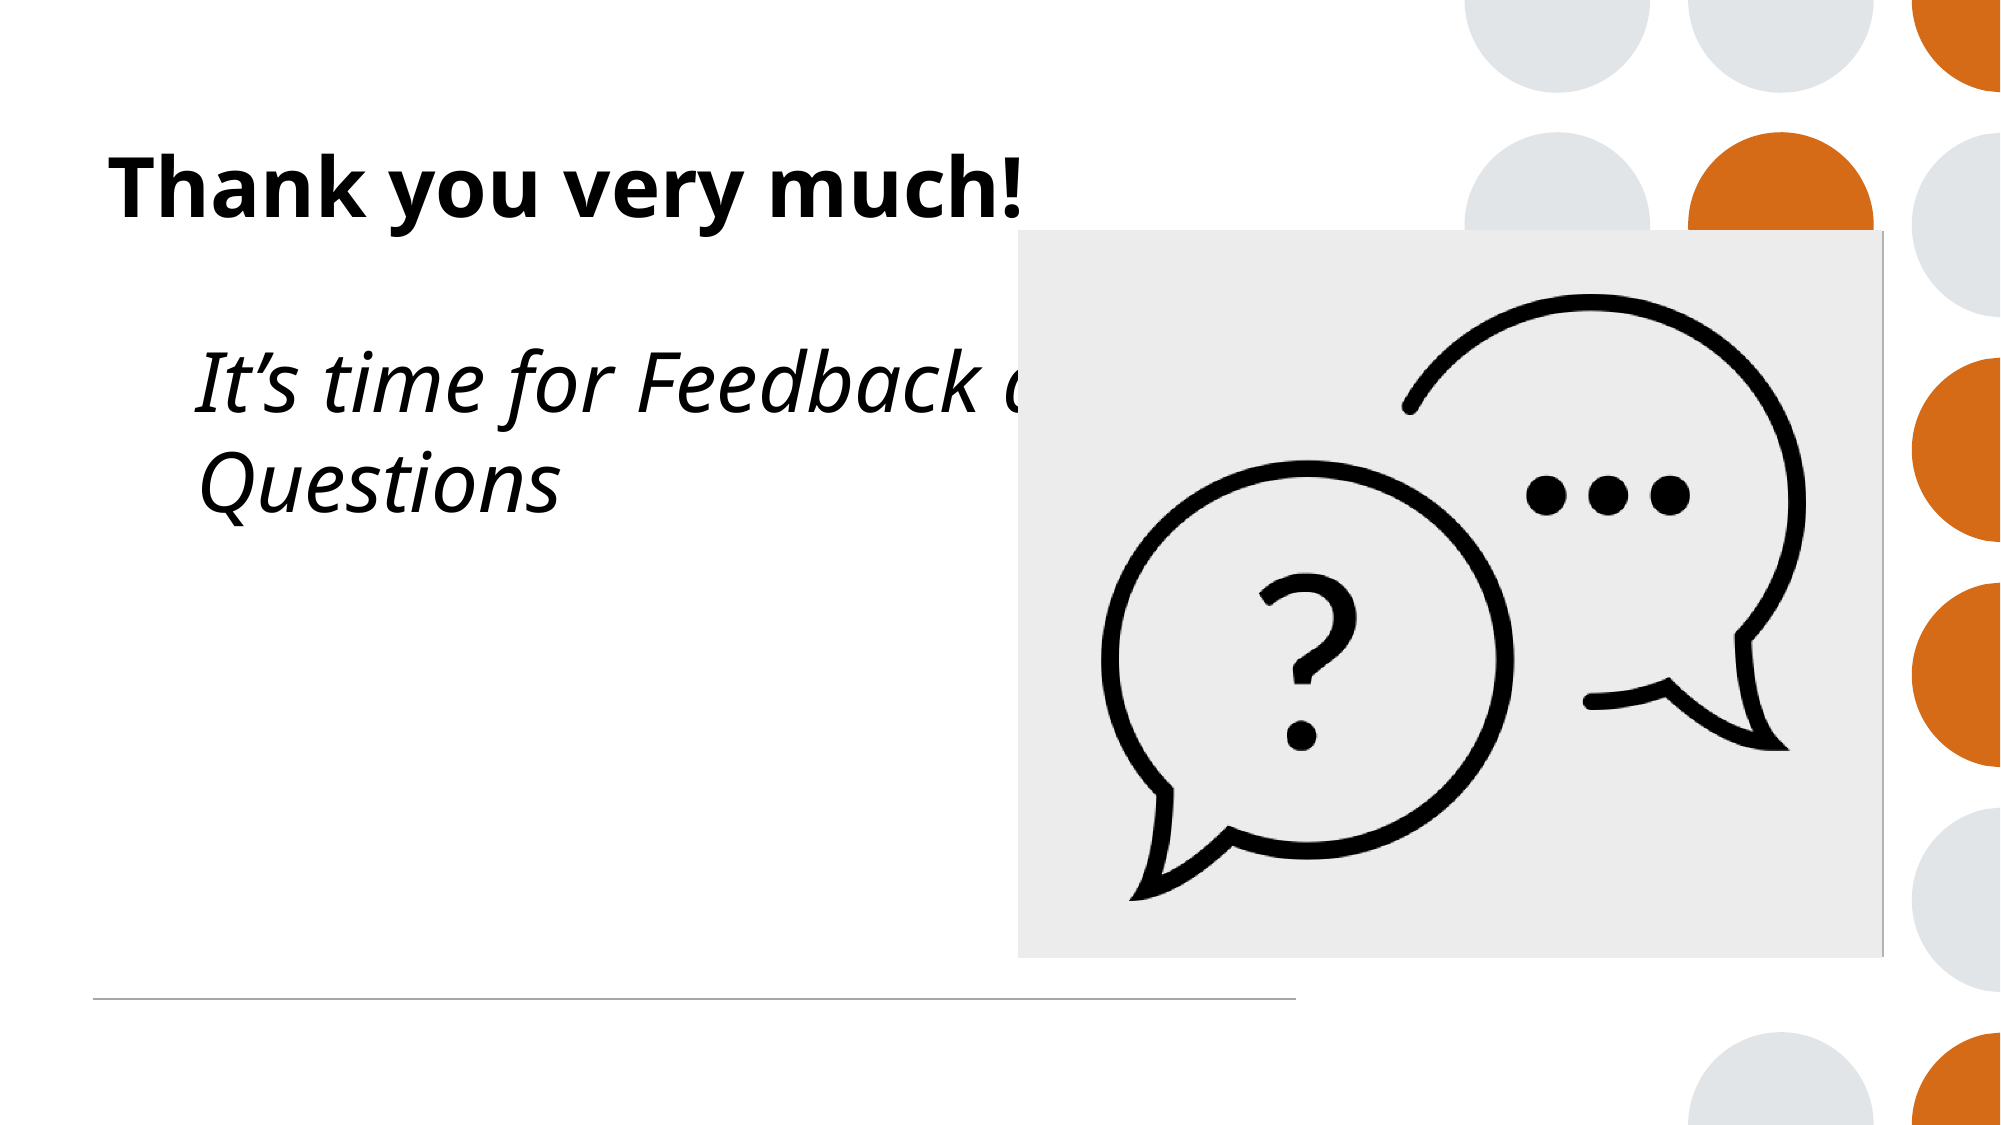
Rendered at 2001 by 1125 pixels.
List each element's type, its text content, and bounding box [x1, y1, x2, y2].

title Thank you very much! [92, 126, 1297, 335]
picture [1018, 230, 1882, 958]
text_box It’s time for Feedback and Questions [181, 321, 1018, 539]
